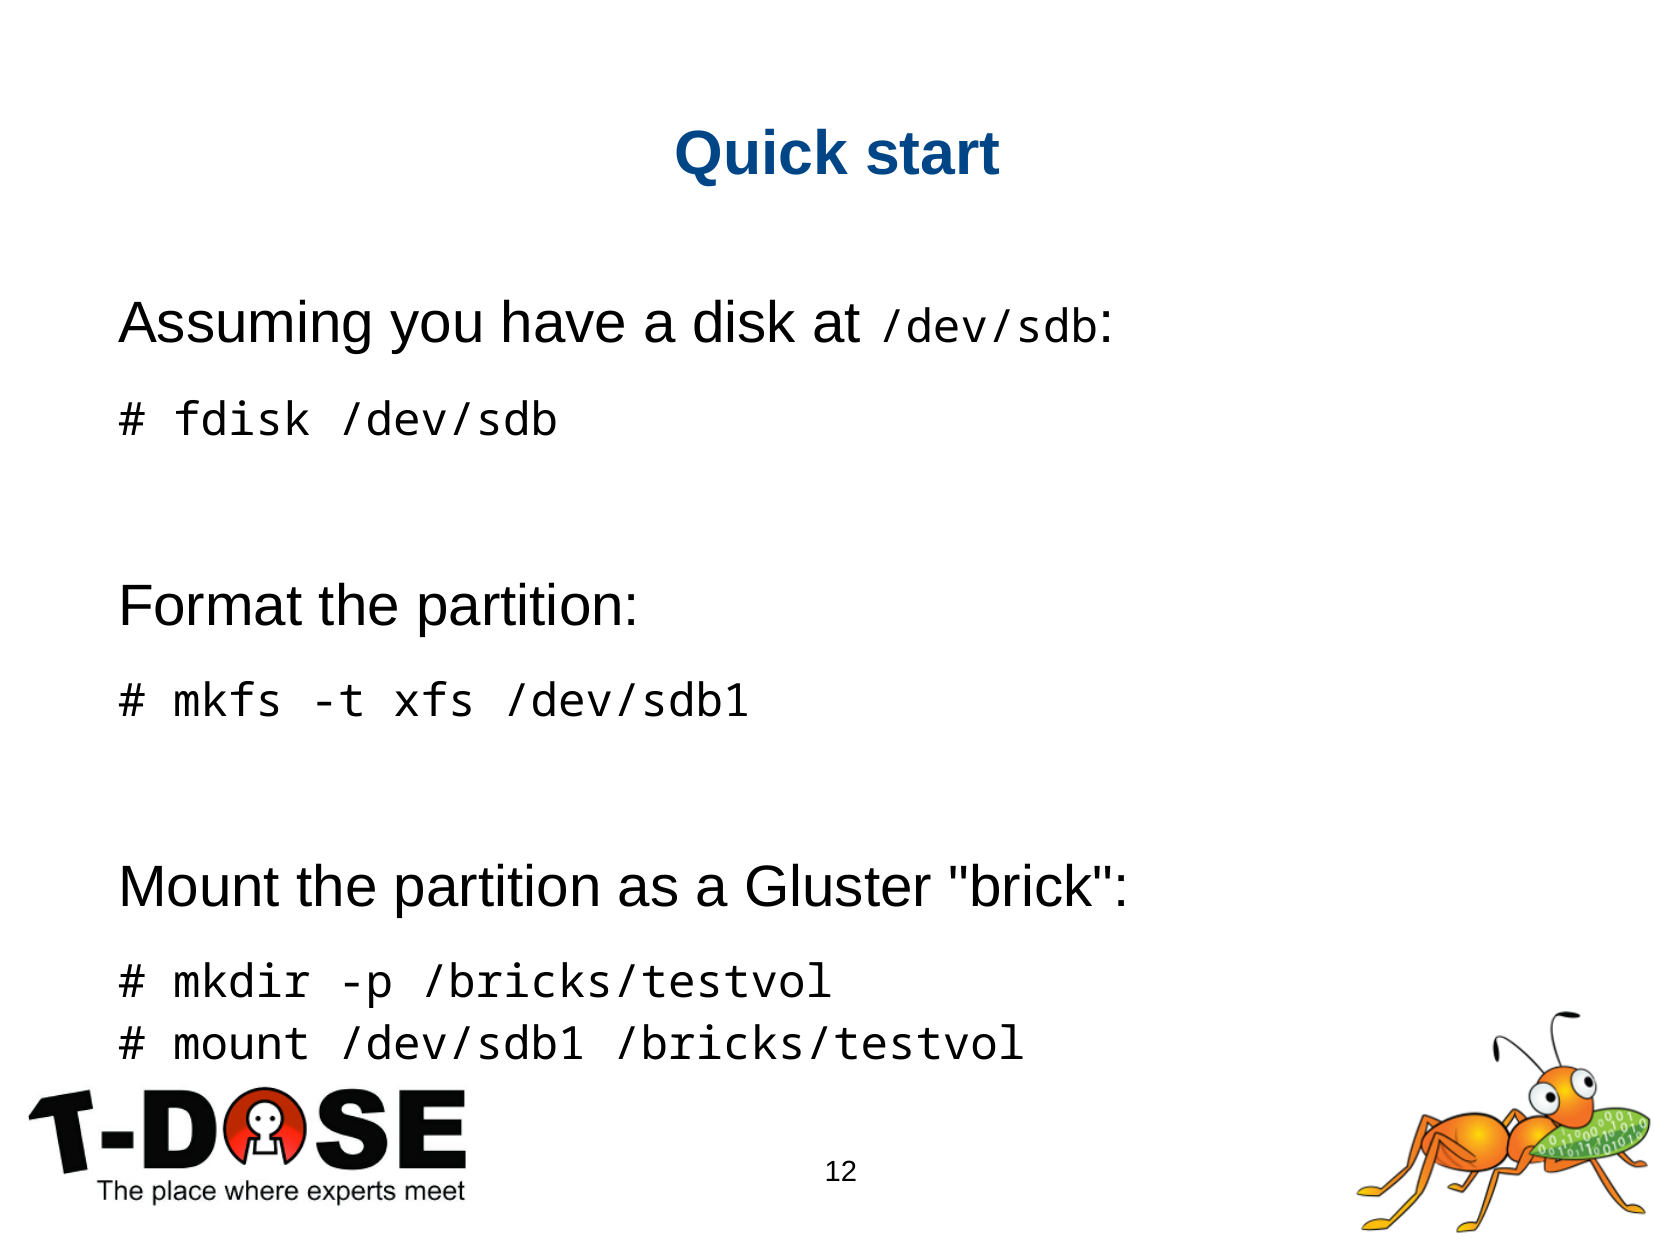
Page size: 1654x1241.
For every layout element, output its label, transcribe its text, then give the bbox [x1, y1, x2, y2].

picture [1353, 1009, 1654, 1235]
list Assuming you have a disk at /dev/sdb: # fdisk /dev/sdb Format the partition: # mkfs -t xfs /dev/sdb1 Mount the partition as a Gluster "brick": # mkdir -p /bricks/testvol # mount /dev/sdb1 /bricks/testvol [82, 290, 1571, 1010]
title Quick start [82, 49, 1571, 257]
picture [23, 1067, 481, 1214]
